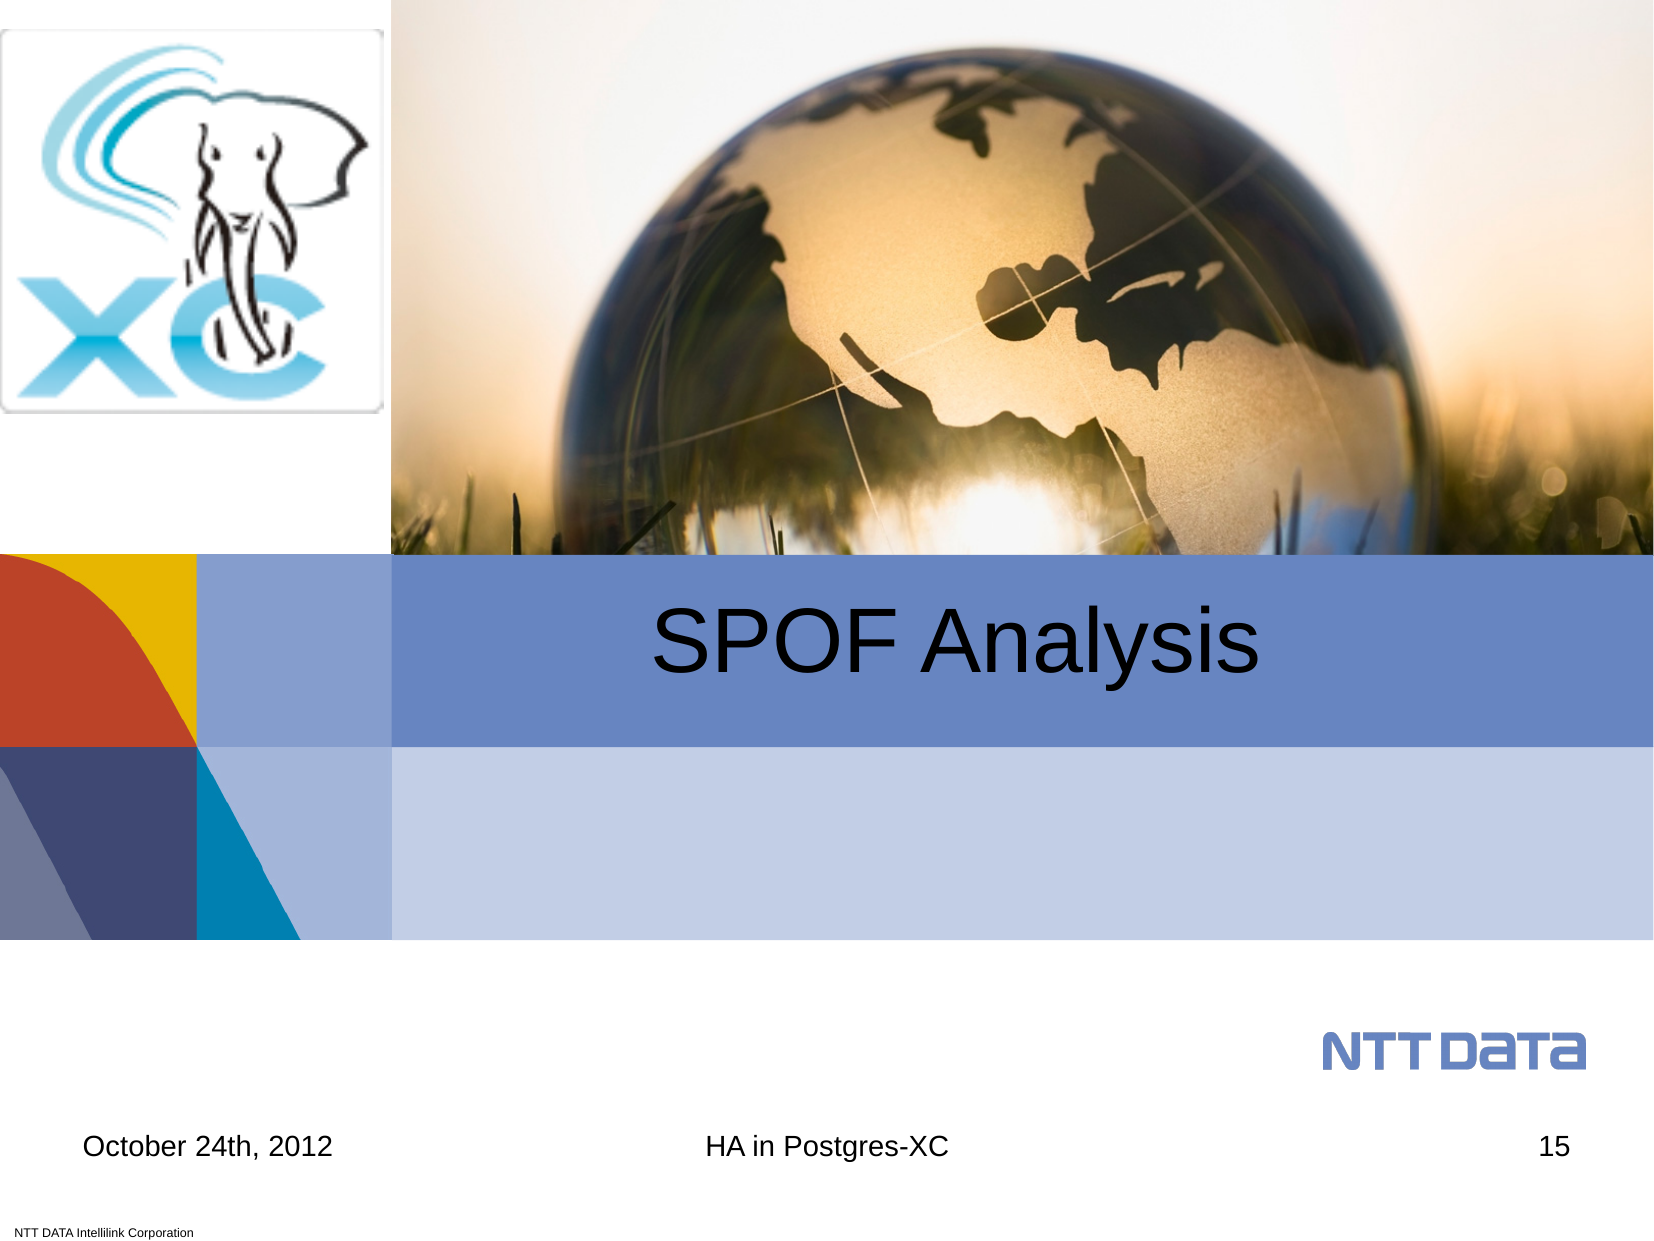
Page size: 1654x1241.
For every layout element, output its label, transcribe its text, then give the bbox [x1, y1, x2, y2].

picture [1323, 1032, 1586, 1070]
picture [391, 0, 1654, 537]
picture [0, 29, 384, 414]
title SPOF Analysis [212, 537, 1654, 745]
picture [0, 554, 392, 940]
